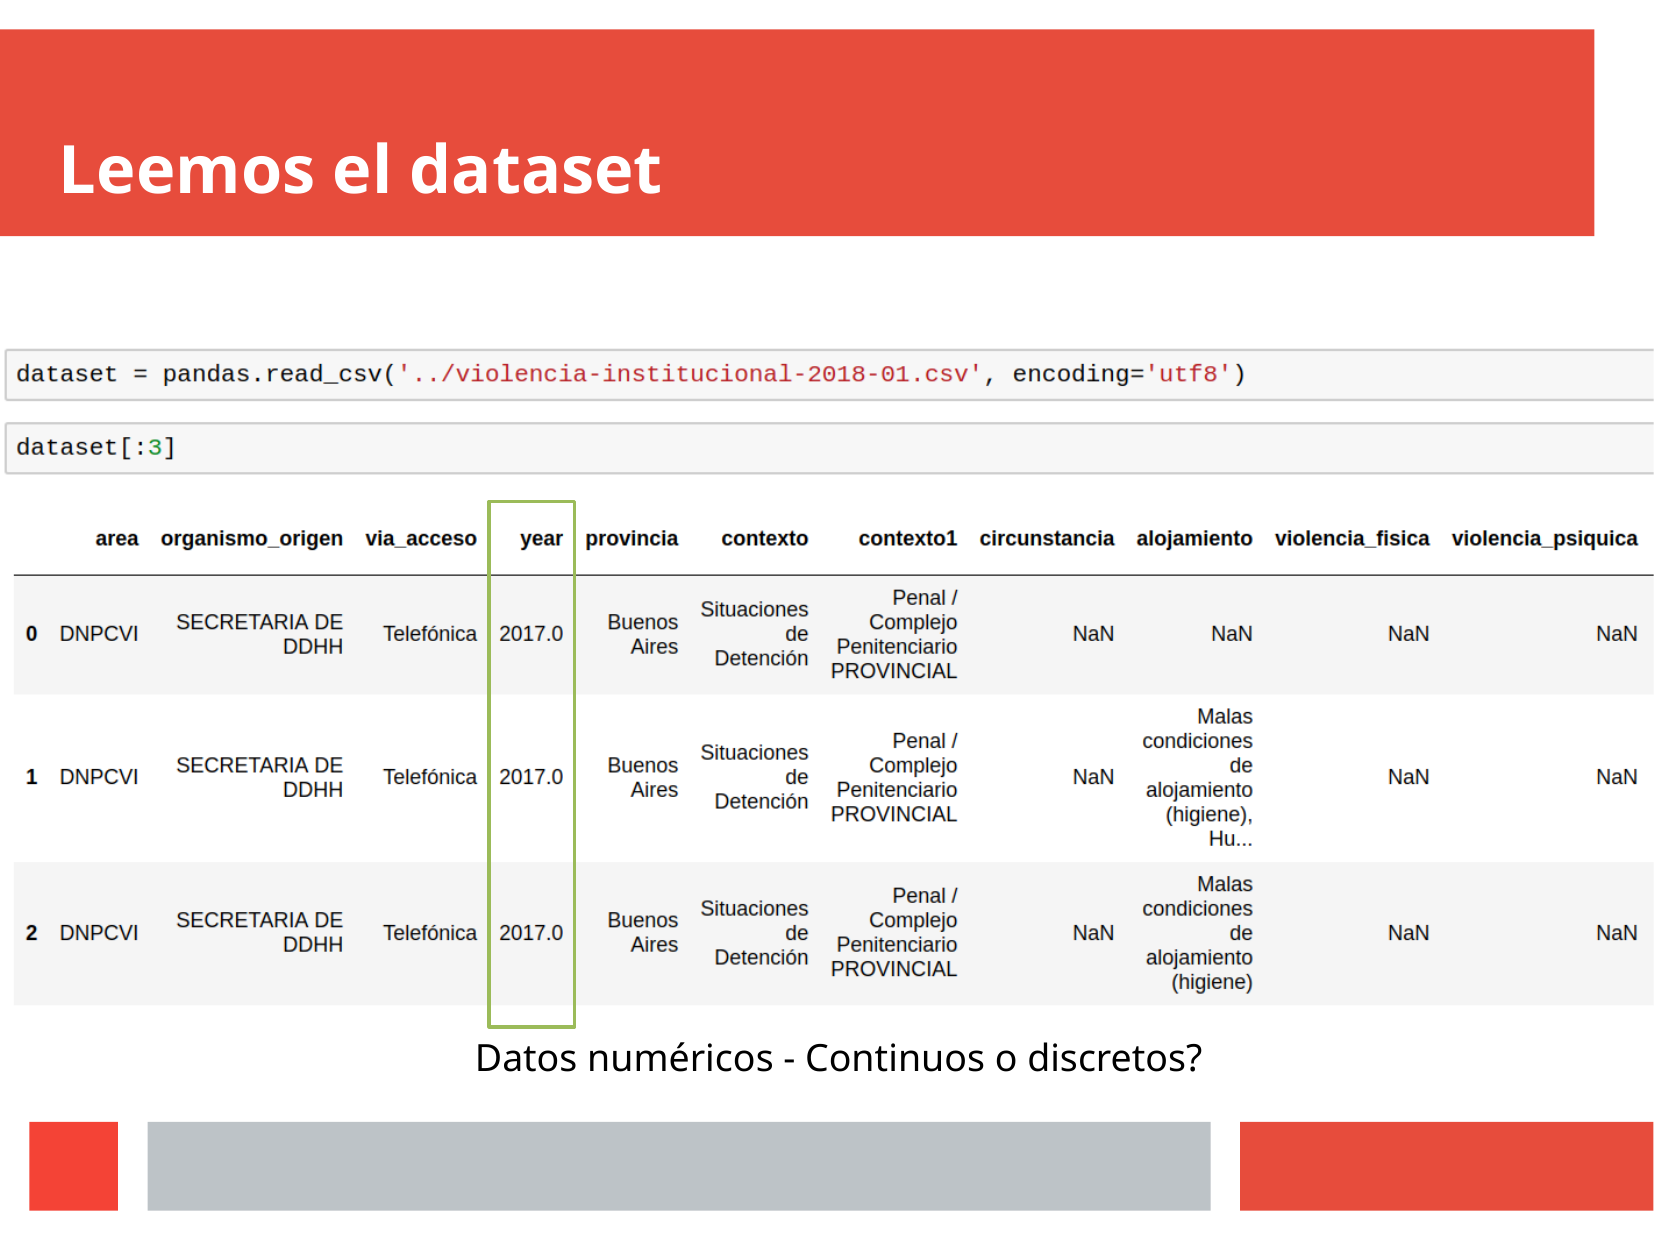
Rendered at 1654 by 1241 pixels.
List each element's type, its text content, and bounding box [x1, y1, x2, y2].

text_box Leemos el dataset [58, 58, 1595, 207]
picture [0, 343, 1654, 1010]
picture [491, 503, 573, 1010]
text_box Datos numéricos - Continuos o discretos? [328, 1027, 1350, 1126]
